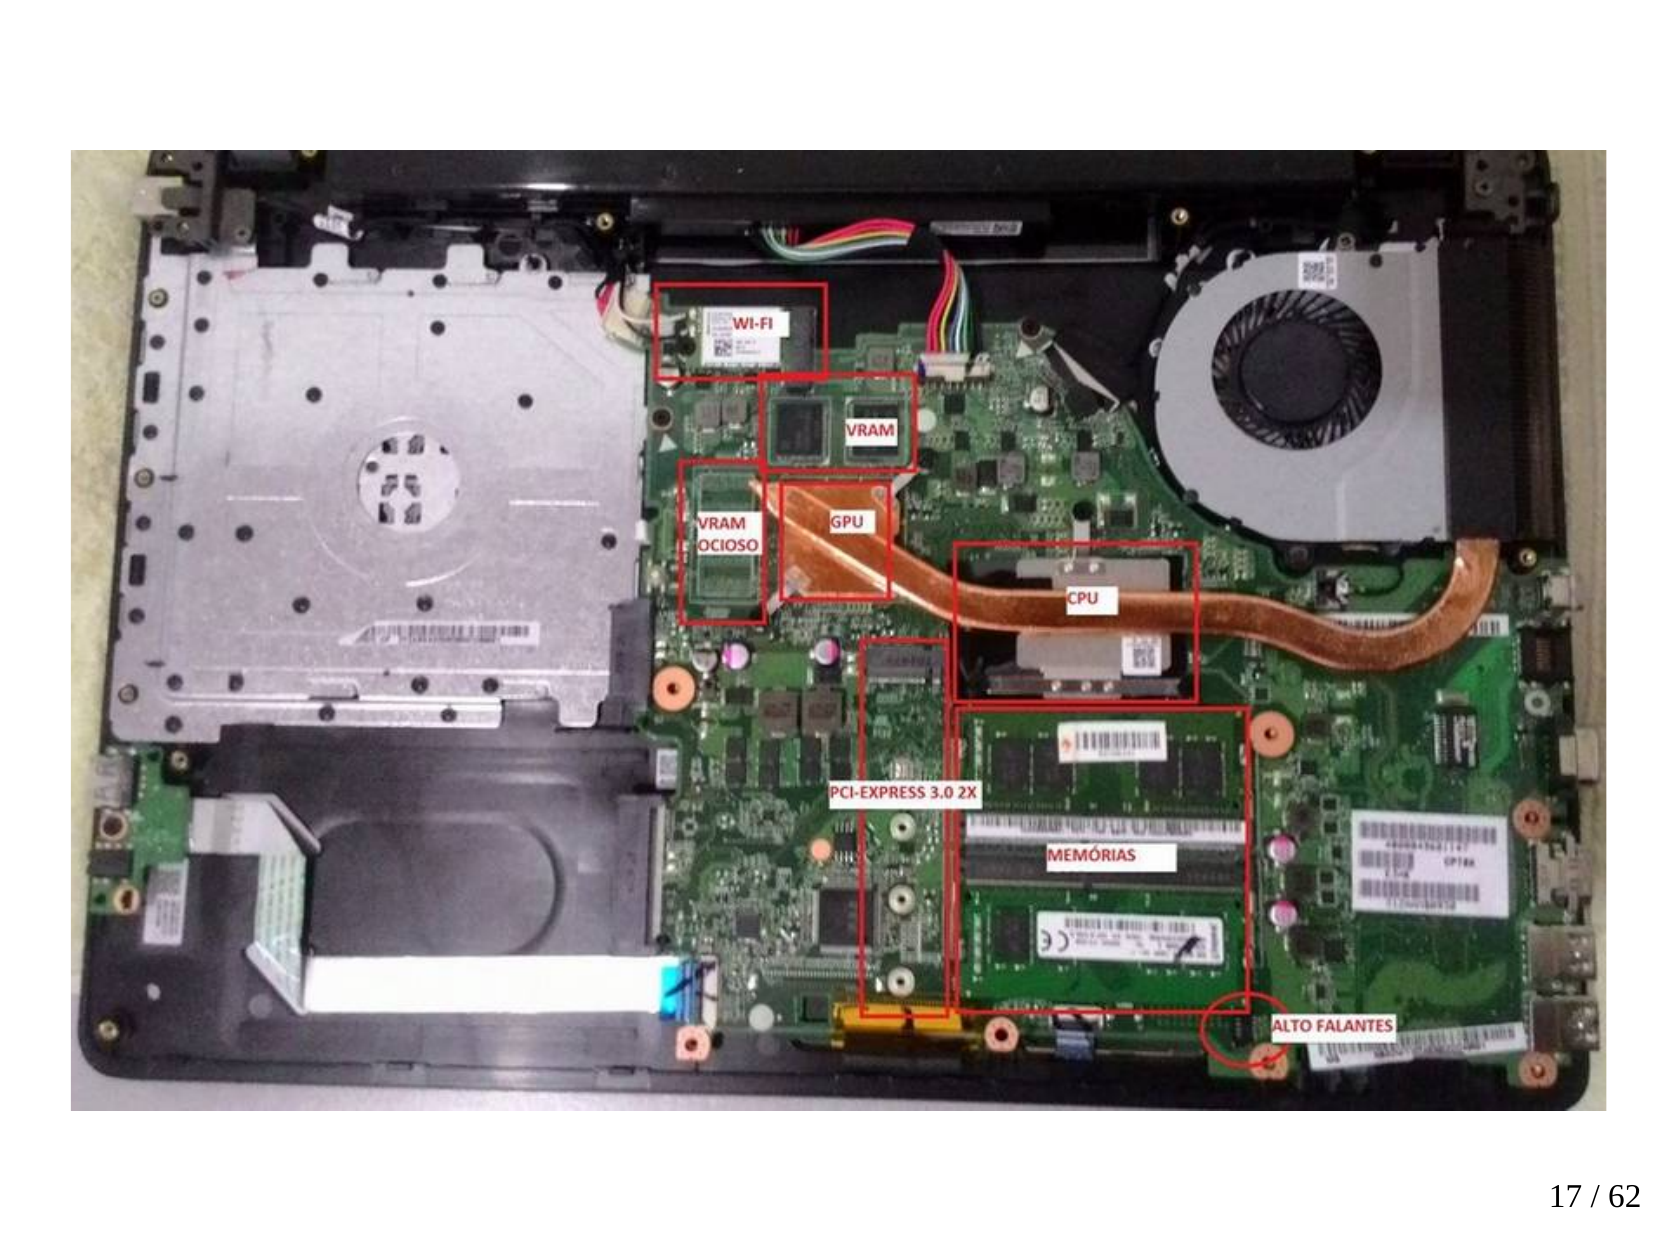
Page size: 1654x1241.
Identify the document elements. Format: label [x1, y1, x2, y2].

picture [70, 150, 1607, 1111]
